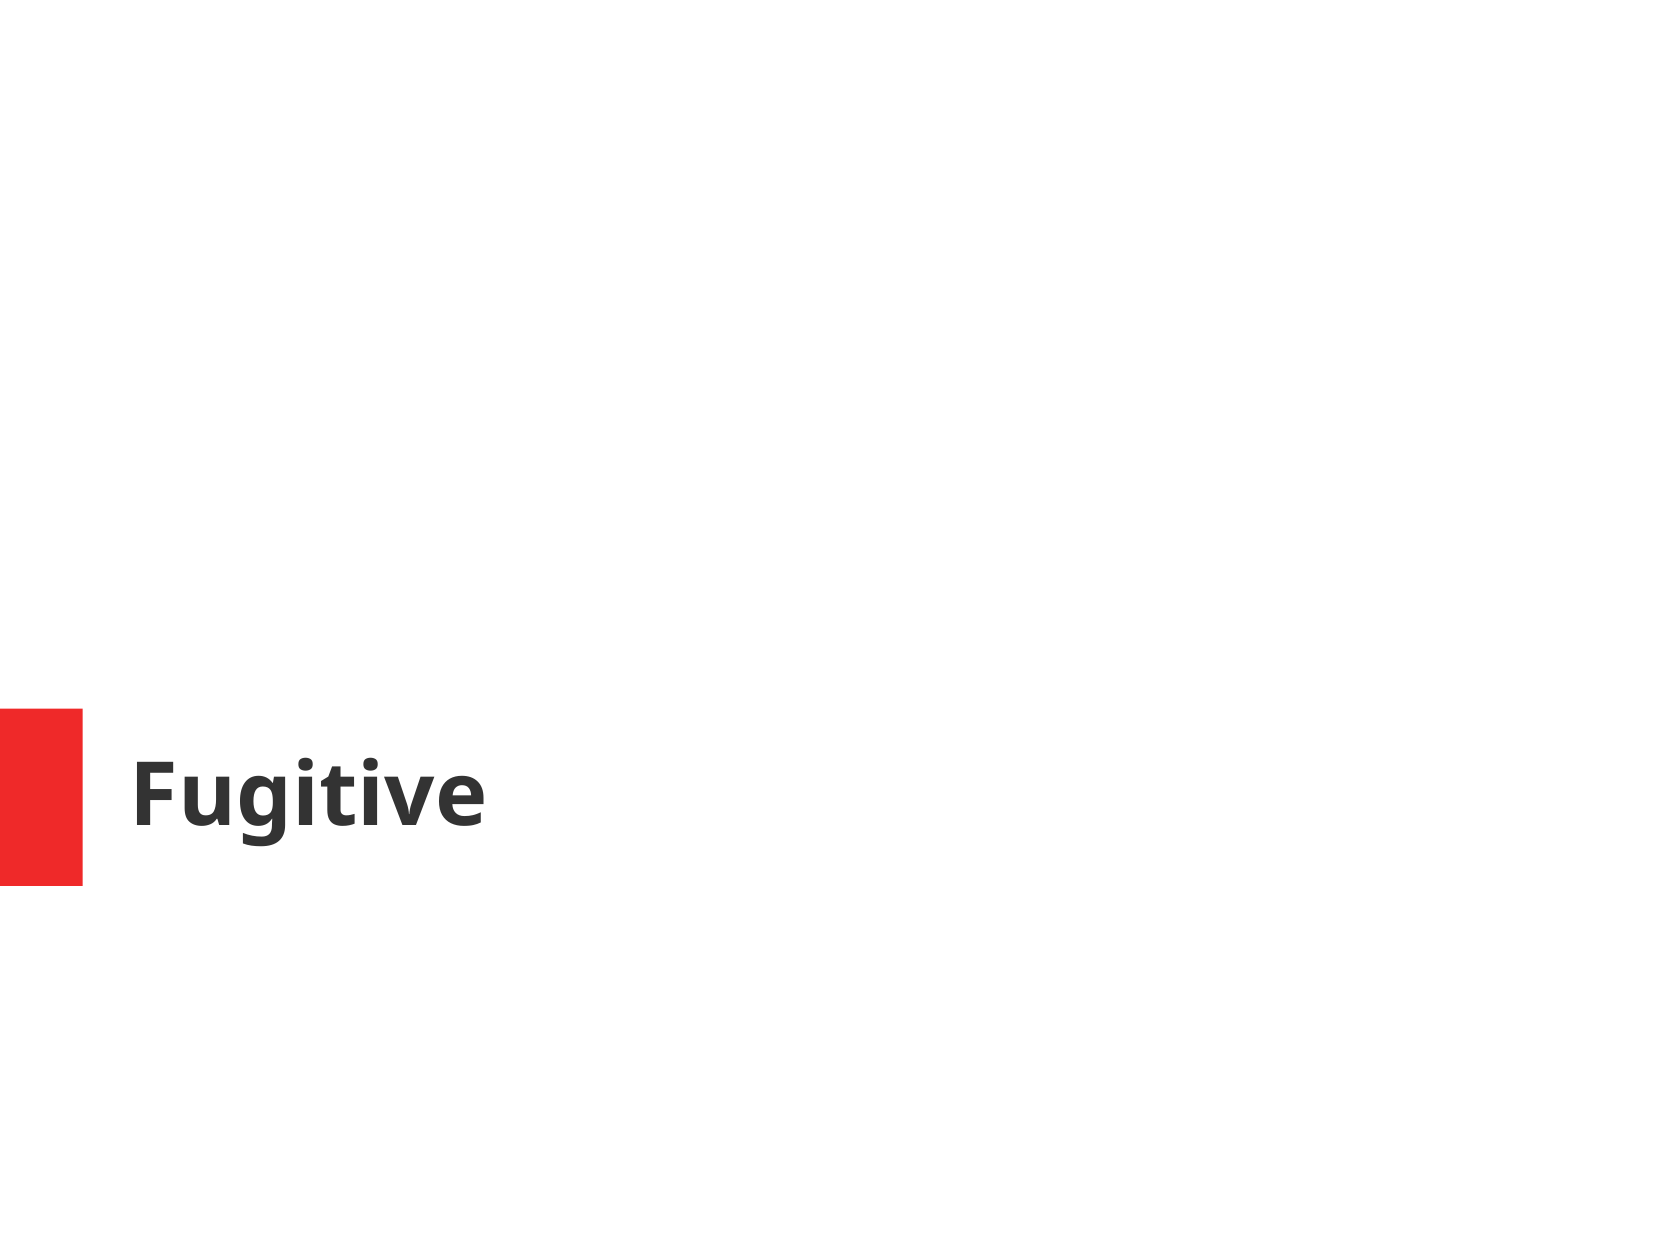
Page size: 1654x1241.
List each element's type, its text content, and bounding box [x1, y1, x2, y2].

title Fugitive [129, 673, 1536, 910]
